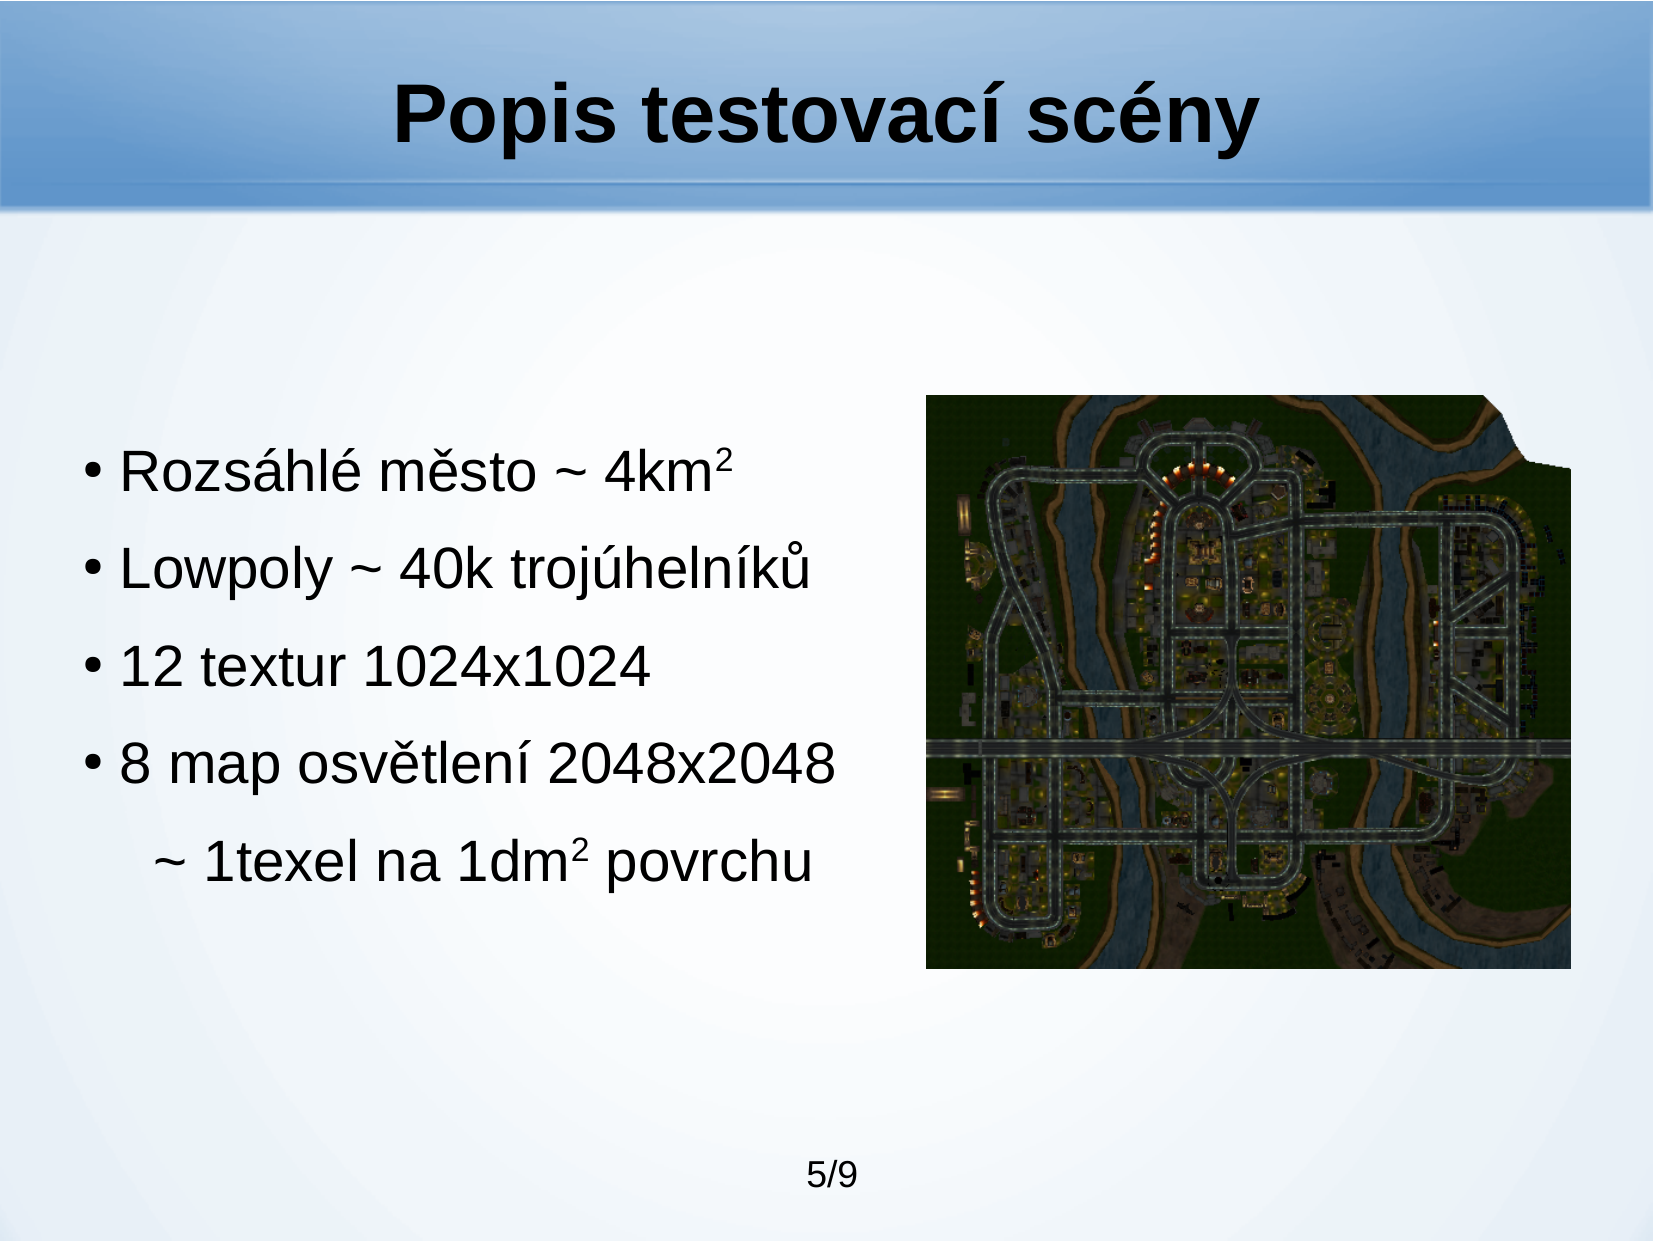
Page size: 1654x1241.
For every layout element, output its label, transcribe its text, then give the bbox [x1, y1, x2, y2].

text_box <number>/9 [590, 1145, 1074, 1216]
subtitle Rozsáhlé město ~ 4km2 Lowpoly ~ 40k trojúhelníků 12 textur 1024x1024 8 map osvětlení 2048x2048 ~ 1texel na 1dm2 povrchu [82, 290, 1571, 1010]
picture [0, 1, 1653, 1241]
title Popis testovací scény [82, 49, 1571, 179]
